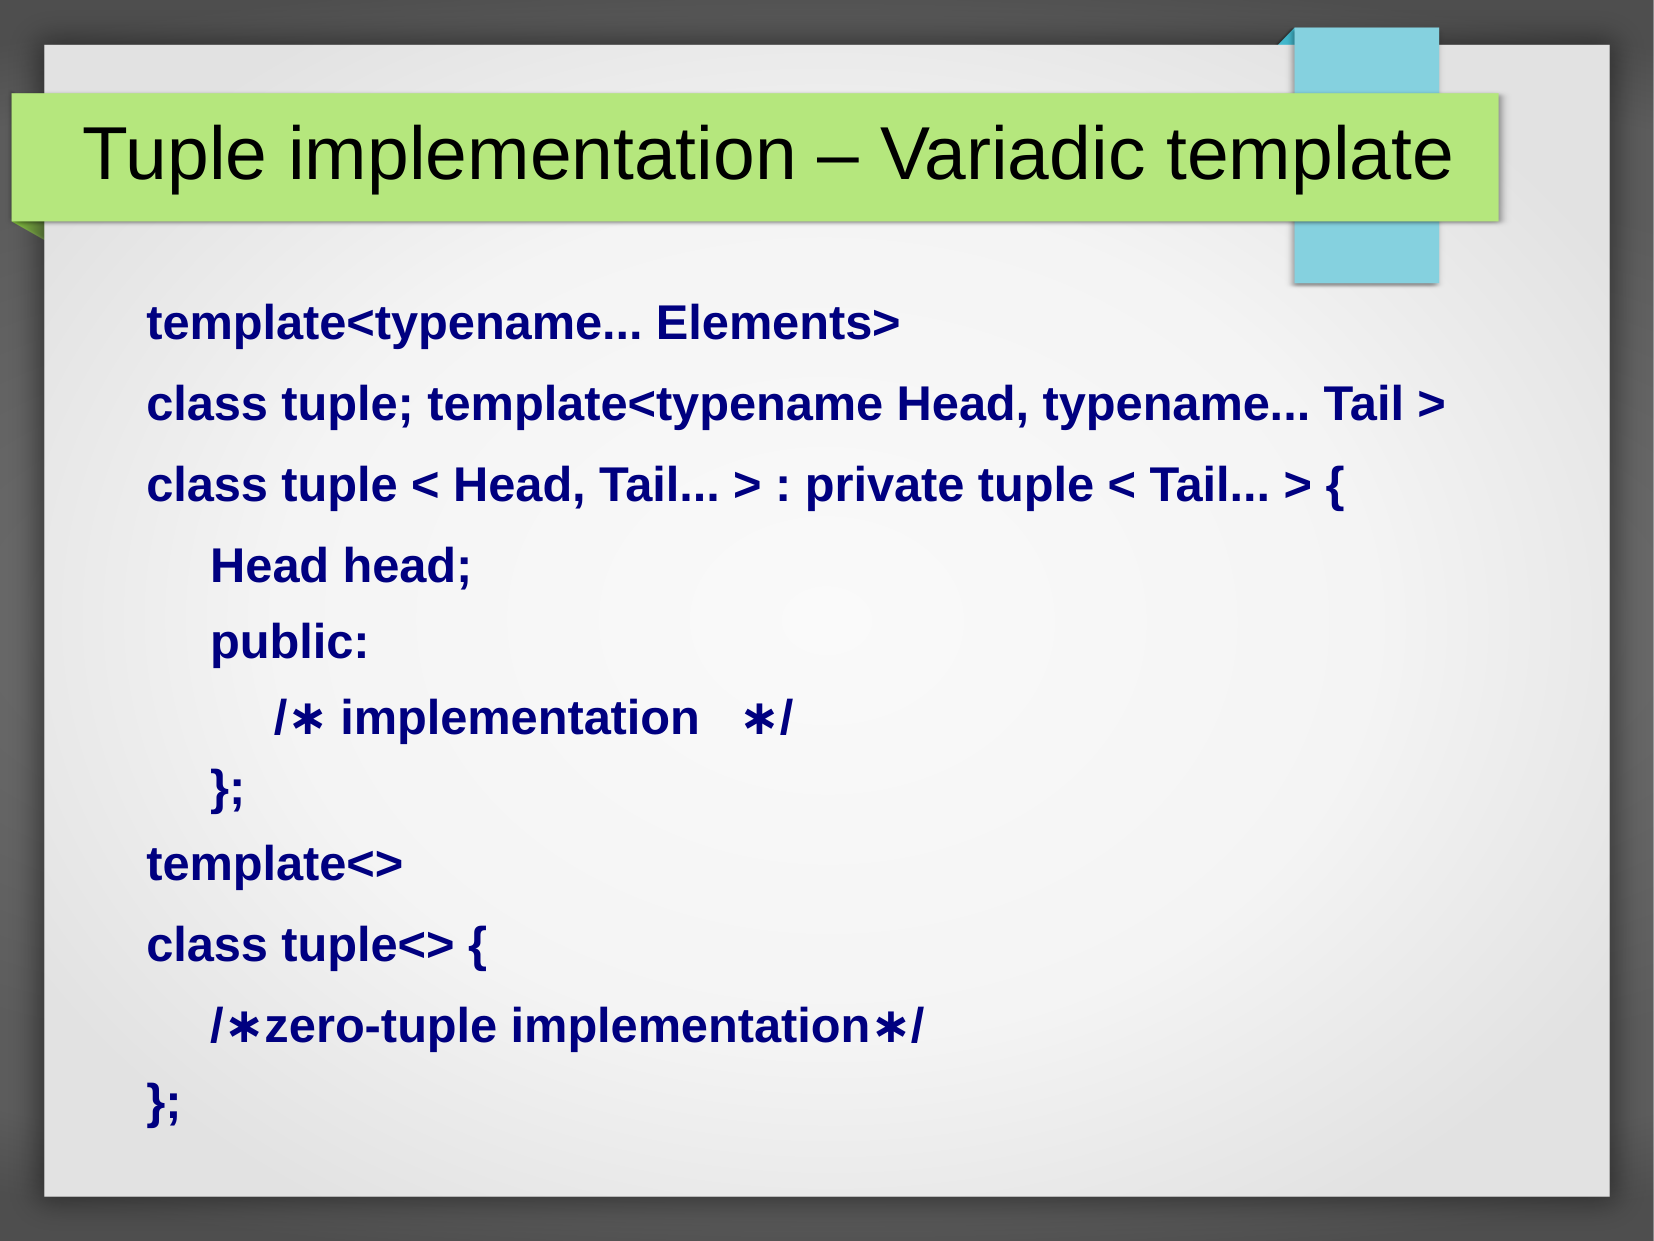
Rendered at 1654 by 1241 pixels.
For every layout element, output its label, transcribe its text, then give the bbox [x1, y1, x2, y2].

list template<typename... Elements> class tuple; template<typename Head, typename... Tail > class tuple < Head, Tail... > : private tuple < Tail... > { Head head; public: /∗ implementation ∗/ }; template<> class tuple<> { /∗zero-tuple implementation∗/ }; [82, 295, 1571, 1130]
picture [0, 0, 1654, 1241]
title Tuple implementation – Variadic template [82, 69, 1501, 238]
